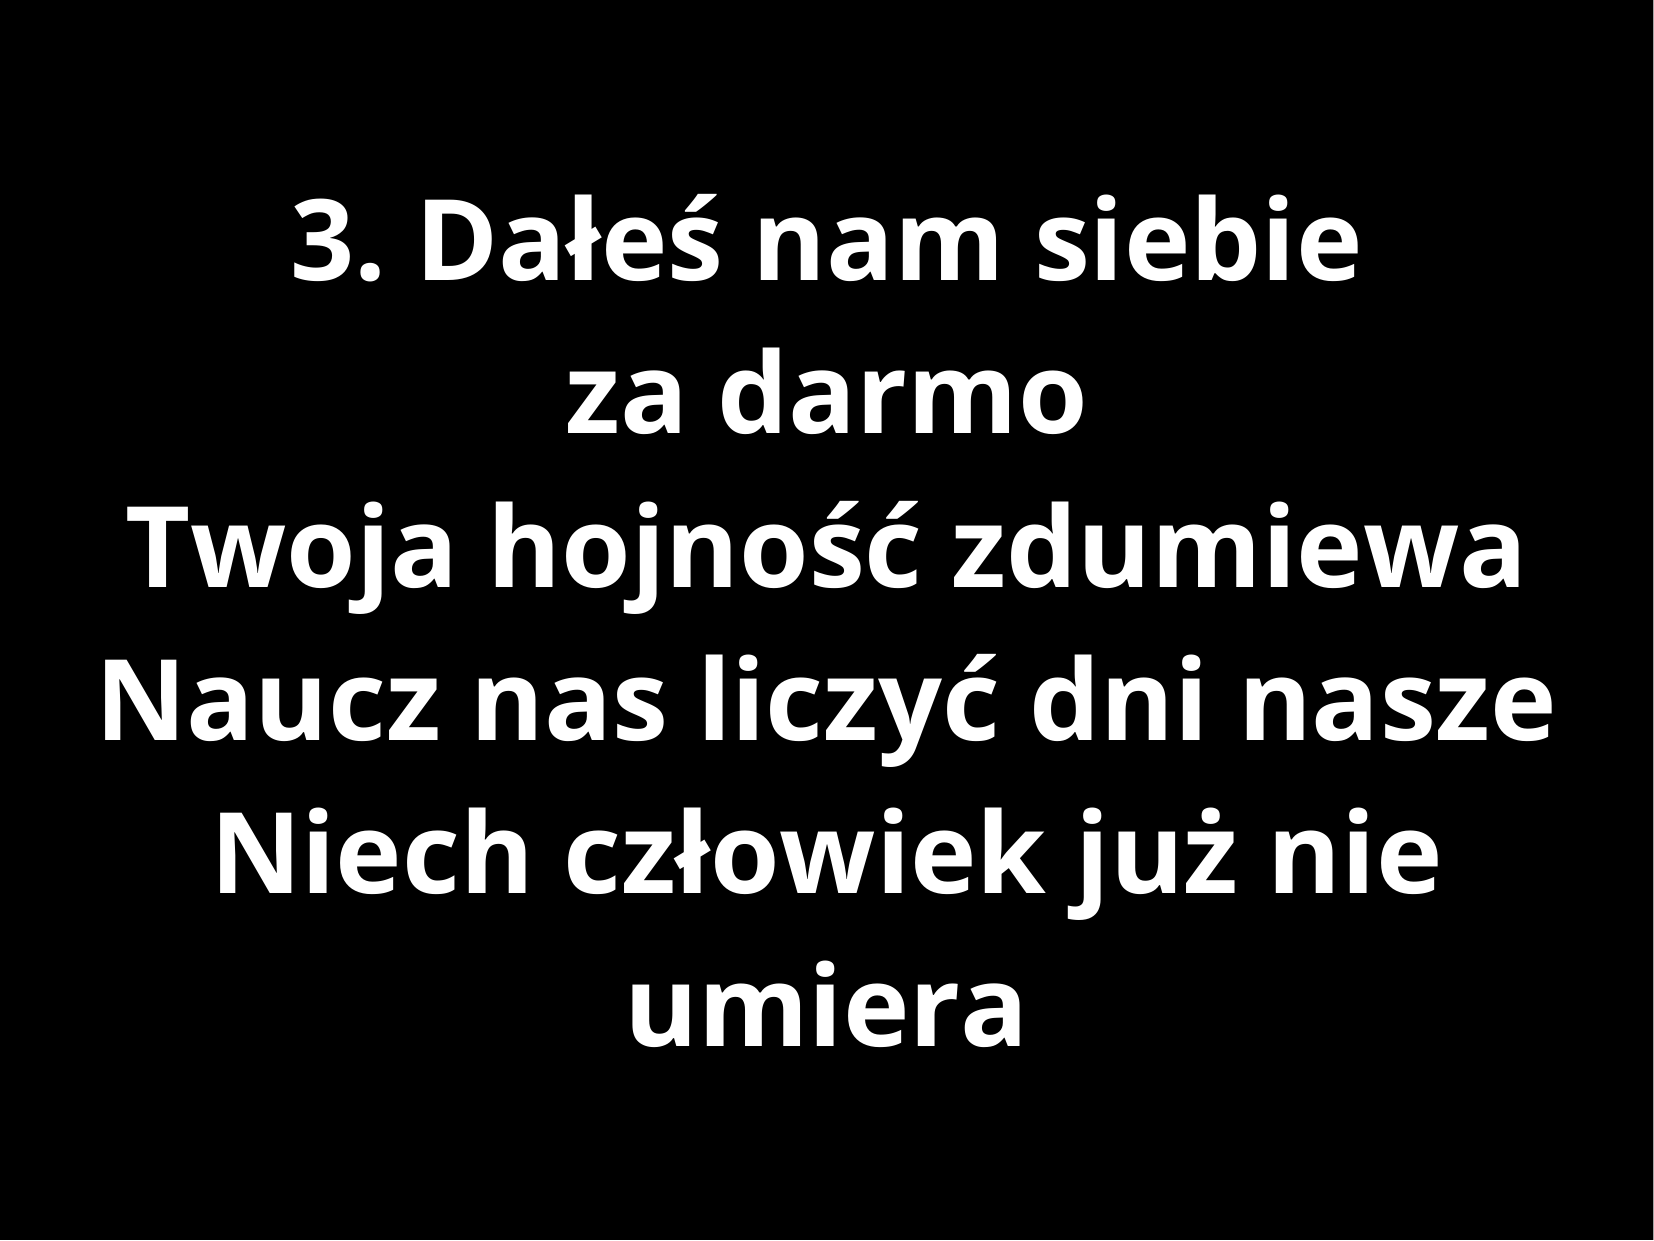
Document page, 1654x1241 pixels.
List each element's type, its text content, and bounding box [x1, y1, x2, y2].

subtitle 3. Dałeś nam siebie za darmo Twoja hojność zdumiewa Naucz nas liczyć dni nasze Niech człowiek już nie umiera [0, 0, 1654, 1241]
